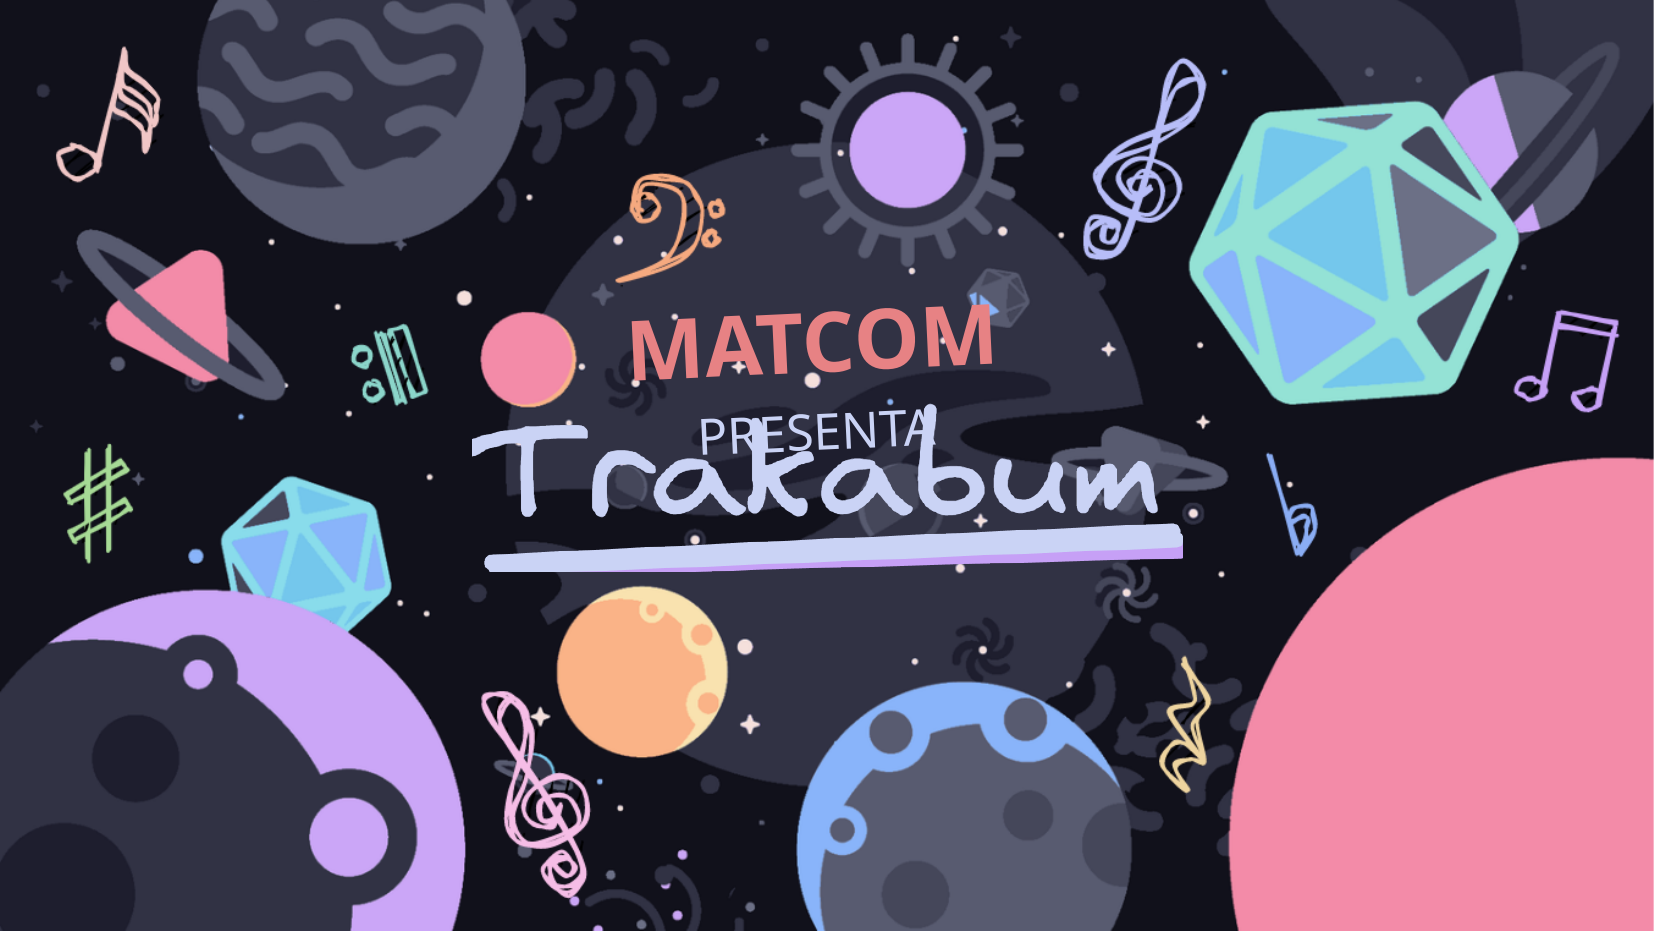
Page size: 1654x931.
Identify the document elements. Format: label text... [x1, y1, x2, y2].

picture [0, 0, 1654, 931]
text_box MATCOM PRESENTA [587, 265, 1037, 425]
